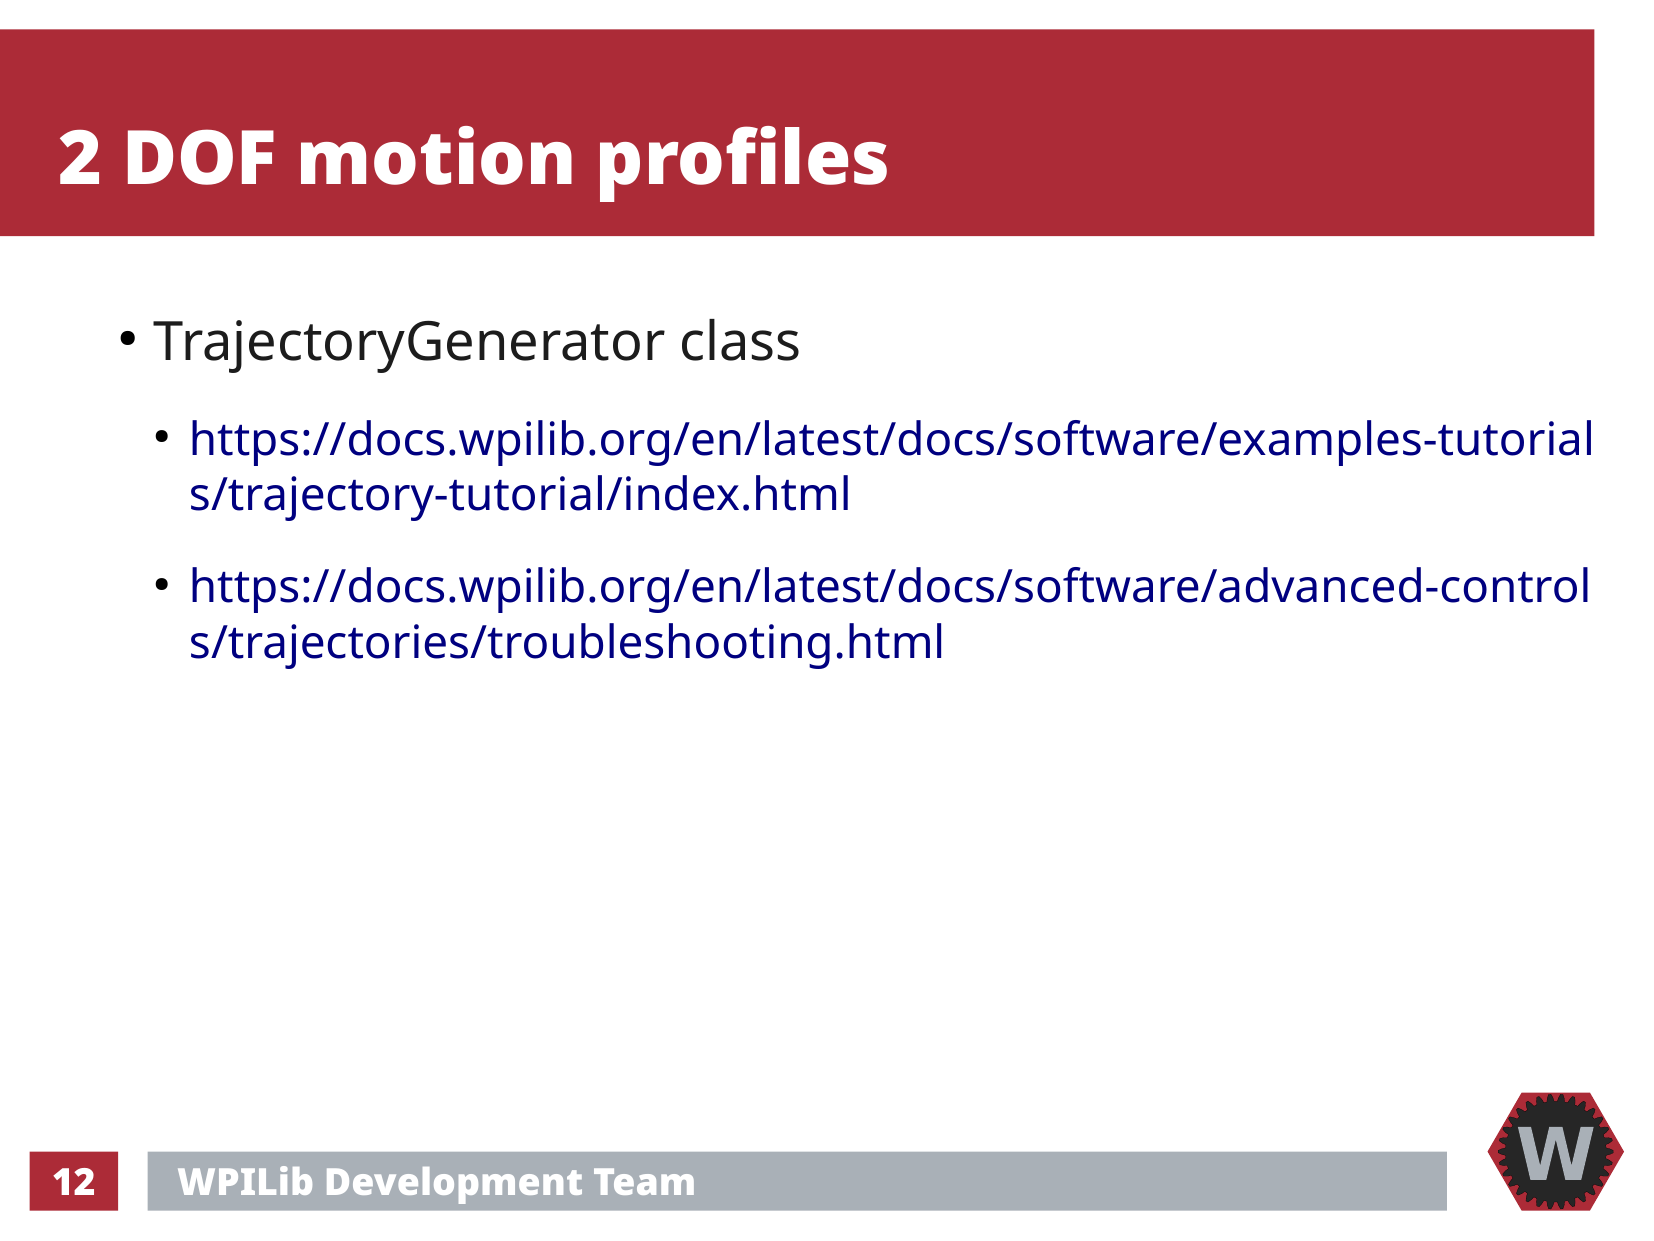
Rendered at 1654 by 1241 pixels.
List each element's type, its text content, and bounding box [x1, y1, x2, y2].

title 2 DOF motion profiles [59, 59, 1595, 207]
list TrajectoryGenerator class https://docs.wpilib.org/en/latest/docs/software/examples-tutorials/trajectory-tutorial/index.html https://docs.wpilib.org/en/latest/docs/software/advanced-controls/trajectories/troubleshooting.html [118, 295, 1613, 1123]
